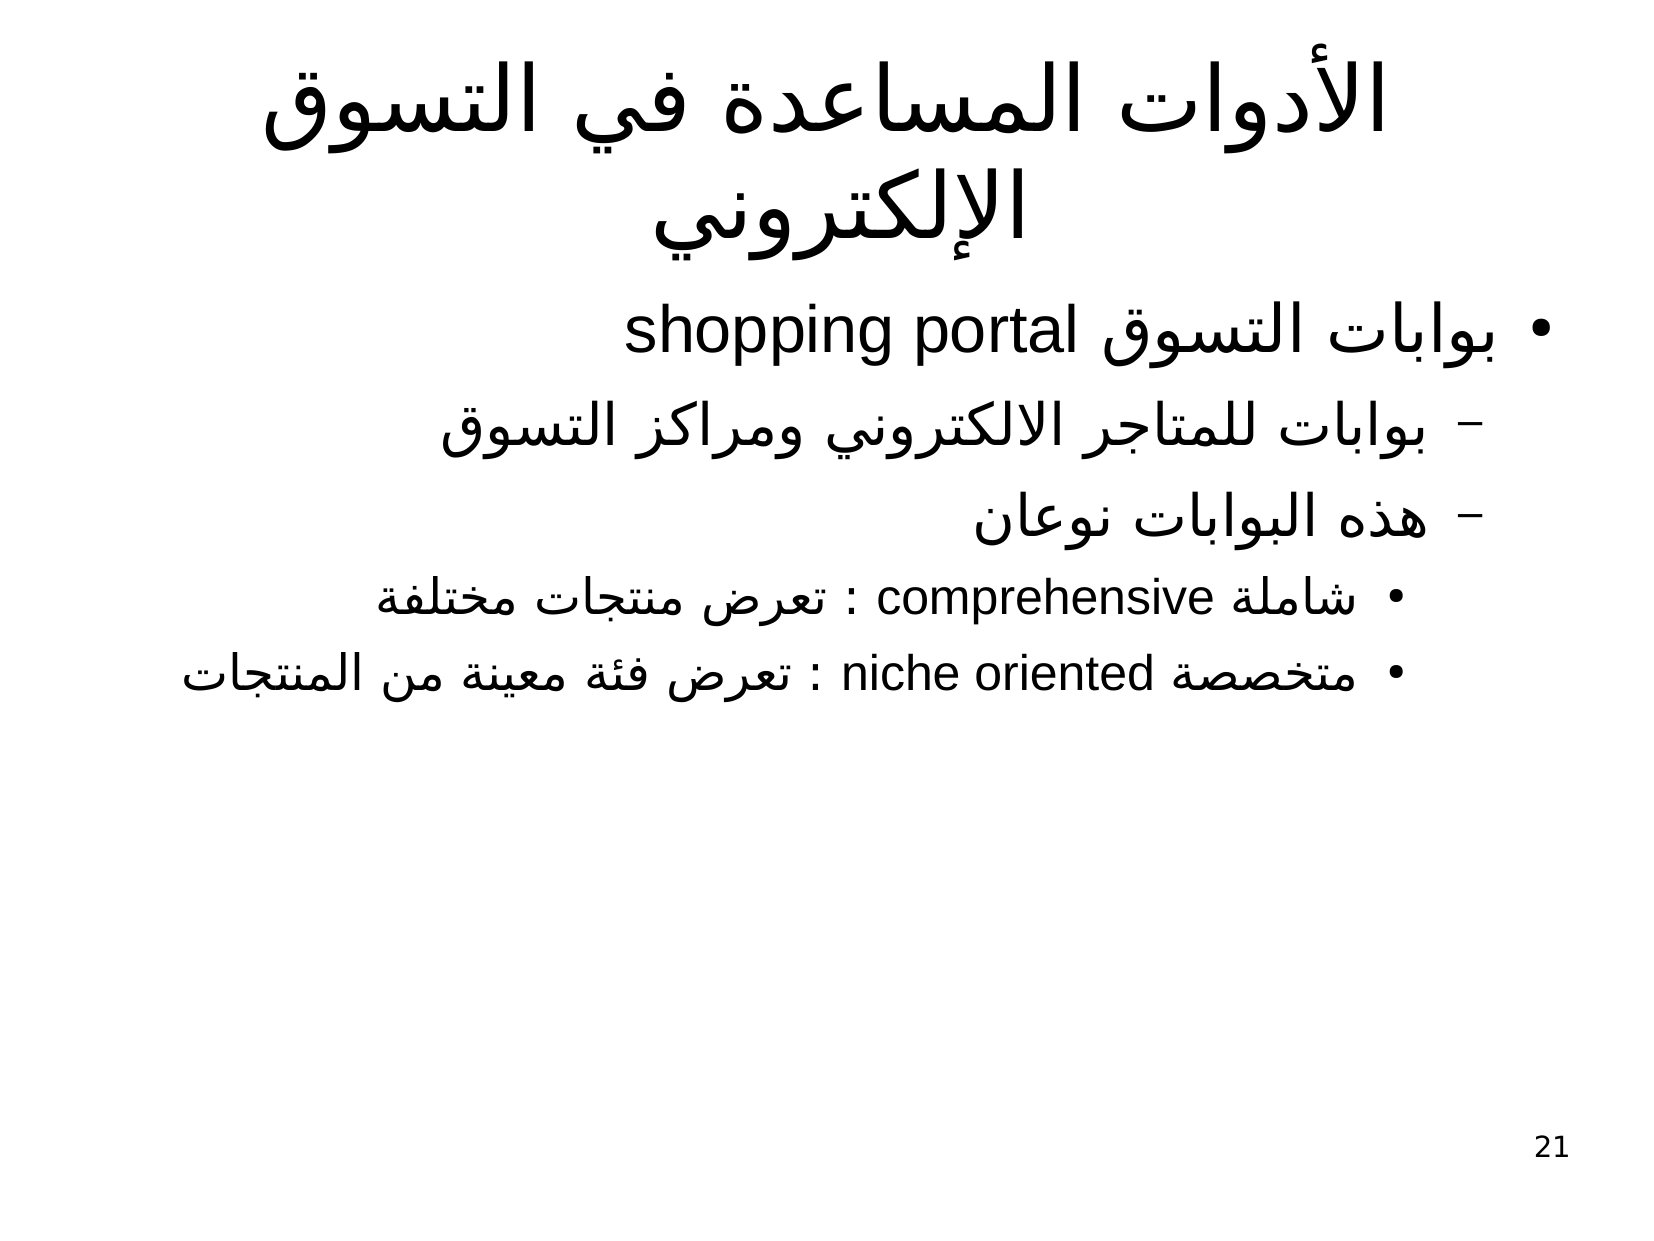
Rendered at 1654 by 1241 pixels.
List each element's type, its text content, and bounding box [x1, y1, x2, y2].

title الأدوات المساعدة في التسوق الإلكتروني [82, 42, 1571, 264]
list بوابات التسوق shopping portal بوابات للمتاجر الالكتروني ومراكز التسوق هذه البوابات نوعان شاملة comprehensive : تعرض منتجات مختلفة متخصصة niche oriented : تعرض فئة معينة من المنتجات [82, 290, 1571, 1010]
